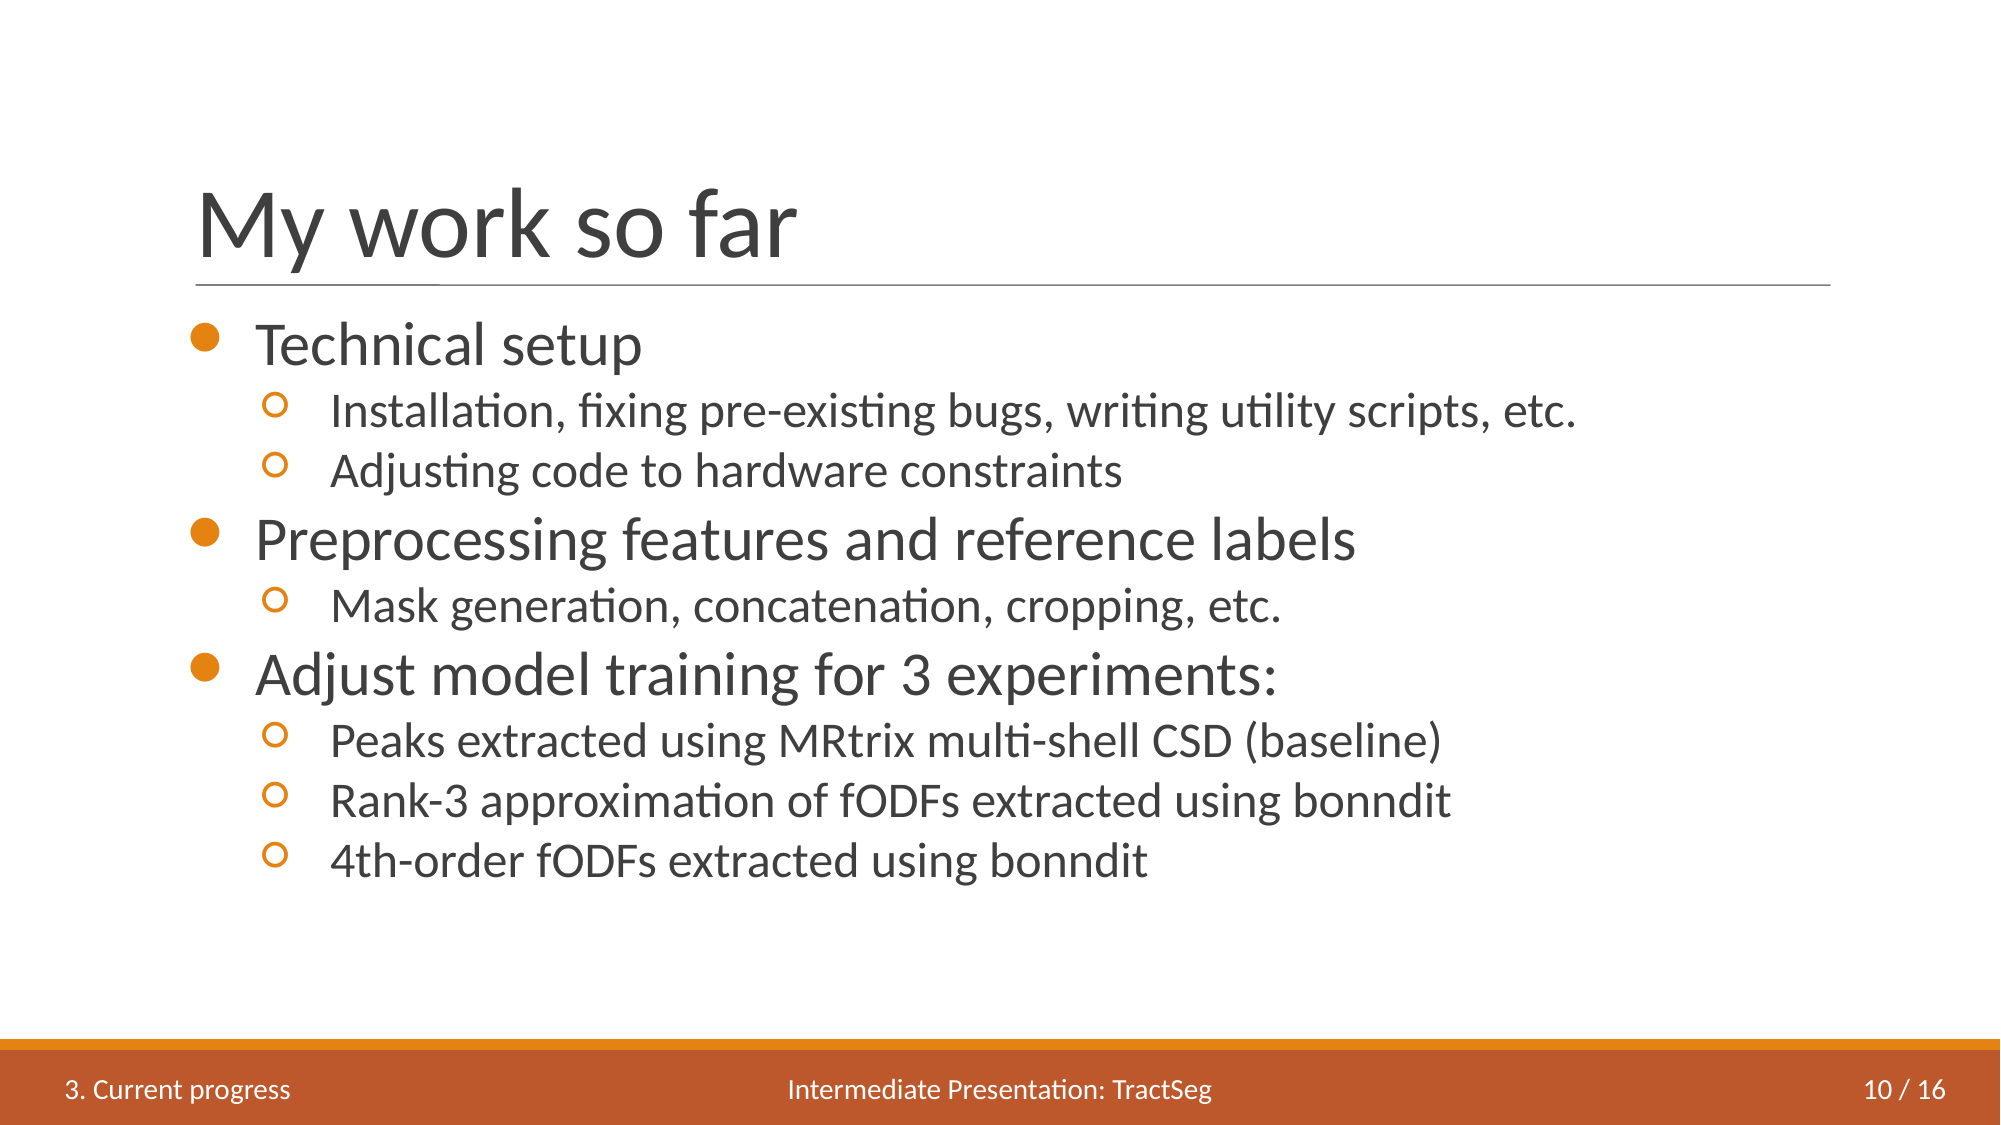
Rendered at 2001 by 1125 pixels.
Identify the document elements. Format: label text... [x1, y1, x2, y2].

title My work so far [180, 47, 1830, 285]
slide_number Intermediate Presentation: TractSeg [552, 753, 1448, 1125]
list Technical setup Installation, fixing pre-existing bugs, writing utility scripts, etc. Adjusting code to hardware constraints Preprocessing features and reference labels Mask generation, concatenation, cropping, etc. Adjust model training for 3 experiments: Peaks extracted using MRtrix multi-shell CSD (baseline) Rank-3 approximation of fODFs extracted using bonndit 4th-order fODFs extracted using bonndit [180, 302, 1830, 941]
slide_number 1 / 16 [1741, 753, 1962, 1125]
slide_number 3. Current progress [49, 753, 356, 1125]
